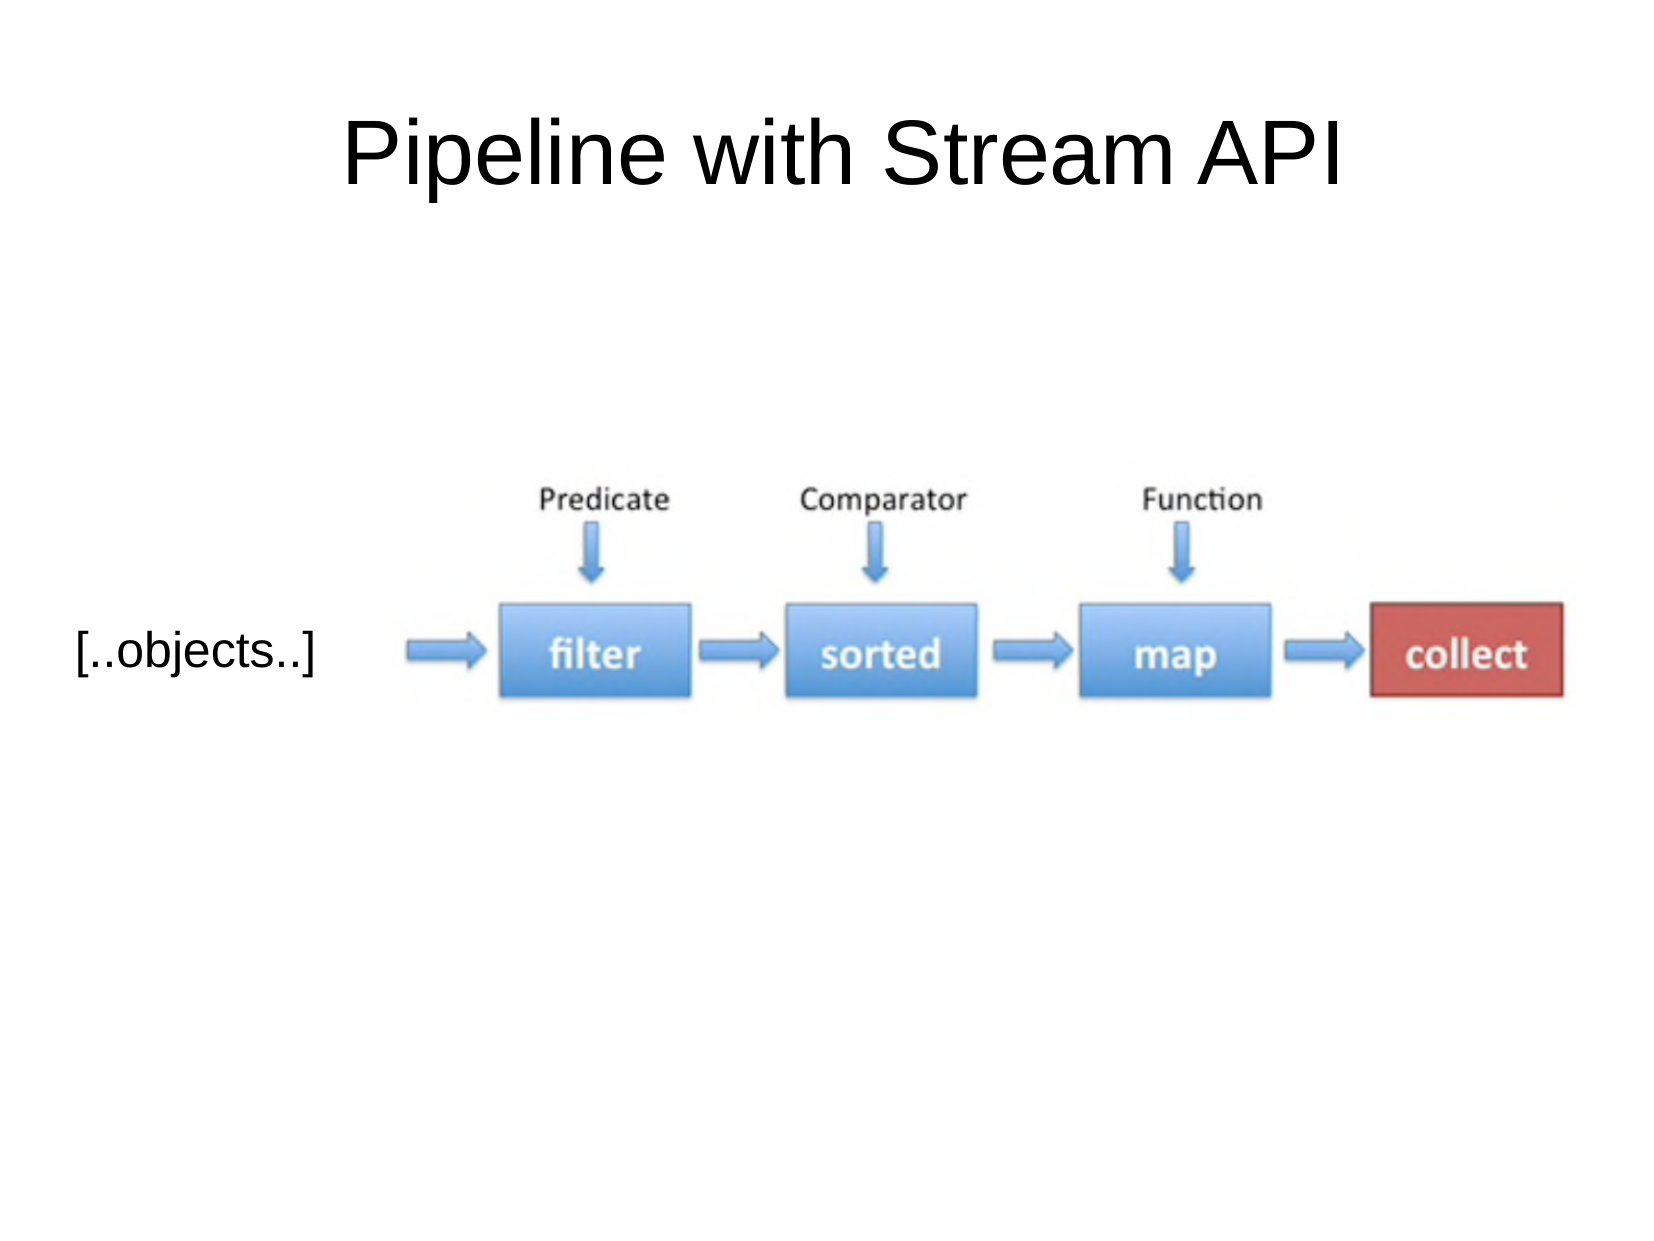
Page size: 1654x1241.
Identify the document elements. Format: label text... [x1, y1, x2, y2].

text_box [..objects..] [60, 615, 332, 686]
title Pipeline with Stream API [82, 49, 1571, 257]
picture [390, 459, 1576, 721]
